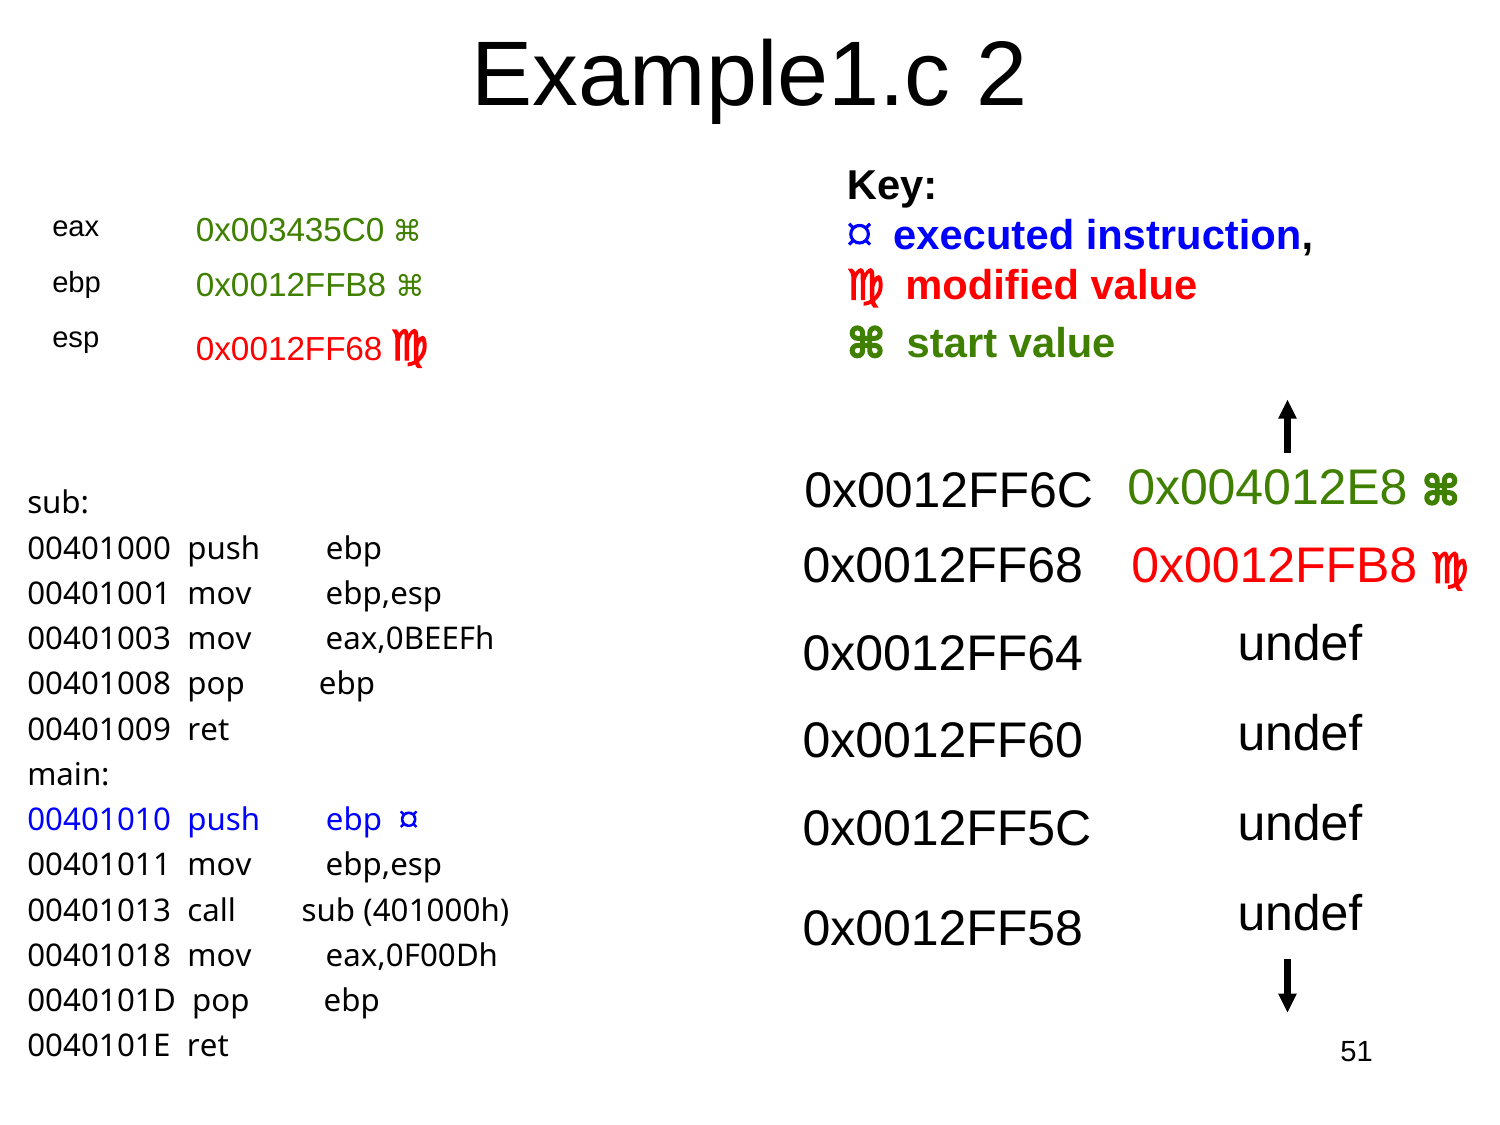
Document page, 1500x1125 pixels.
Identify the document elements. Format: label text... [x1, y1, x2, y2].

table_cell ebp [38, 255, 181, 311]
text_box 0x0012FF6C [789, 449, 1108, 526]
text_box 0x0012FF60 [787, 699, 1098, 776]
table_cell undef [1112, 783, 1487, 872]
text_box 0x0012FF58 [787, 887, 1098, 963]
table_header 0x0012FFB8  [1112, 525, 1487, 603]
title Example1.c 2 [112, 0, 1388, 163]
table_cell undef [1112, 872, 1487, 962]
text_box sub: 00401000 push ebp 00401001 mov ebp,esp 00401003 mov eax,0BEEFh 00401008 pop ebp 00401009 ret main: 00401010 push ebp  00401011 mov ebp,esp 00401013 call sub (401000h) 00401018 mov eax,0F00Dh 0040101D pop ebp 0040101E ret [12, 474, 775, 1101]
table_header 0x004012E8  [1112, 447, 1487, 525]
text_box <number> [1074, 1025, 1388, 1101]
text_box Key: executed instruction, modified value start value [832, 149, 1340, 376]
table_cell undef [1112, 692, 1487, 783]
table_cell 0x0012FF68  [181, 311, 525, 376]
table_cell esp [38, 311, 181, 376]
table_header eax [38, 200, 181, 255]
text_box 0x0012FF5C [787, 787, 1107, 863]
table_header 0x003435C0  [181, 200, 525, 255]
text_box 0x0012FF64 [787, 612, 1098, 688]
table_cell 0x0012FFB8  [181, 255, 525, 311]
text_box 0x0012FF68 [787, 524, 1098, 601]
table_cell undef [1112, 603, 1487, 692]
